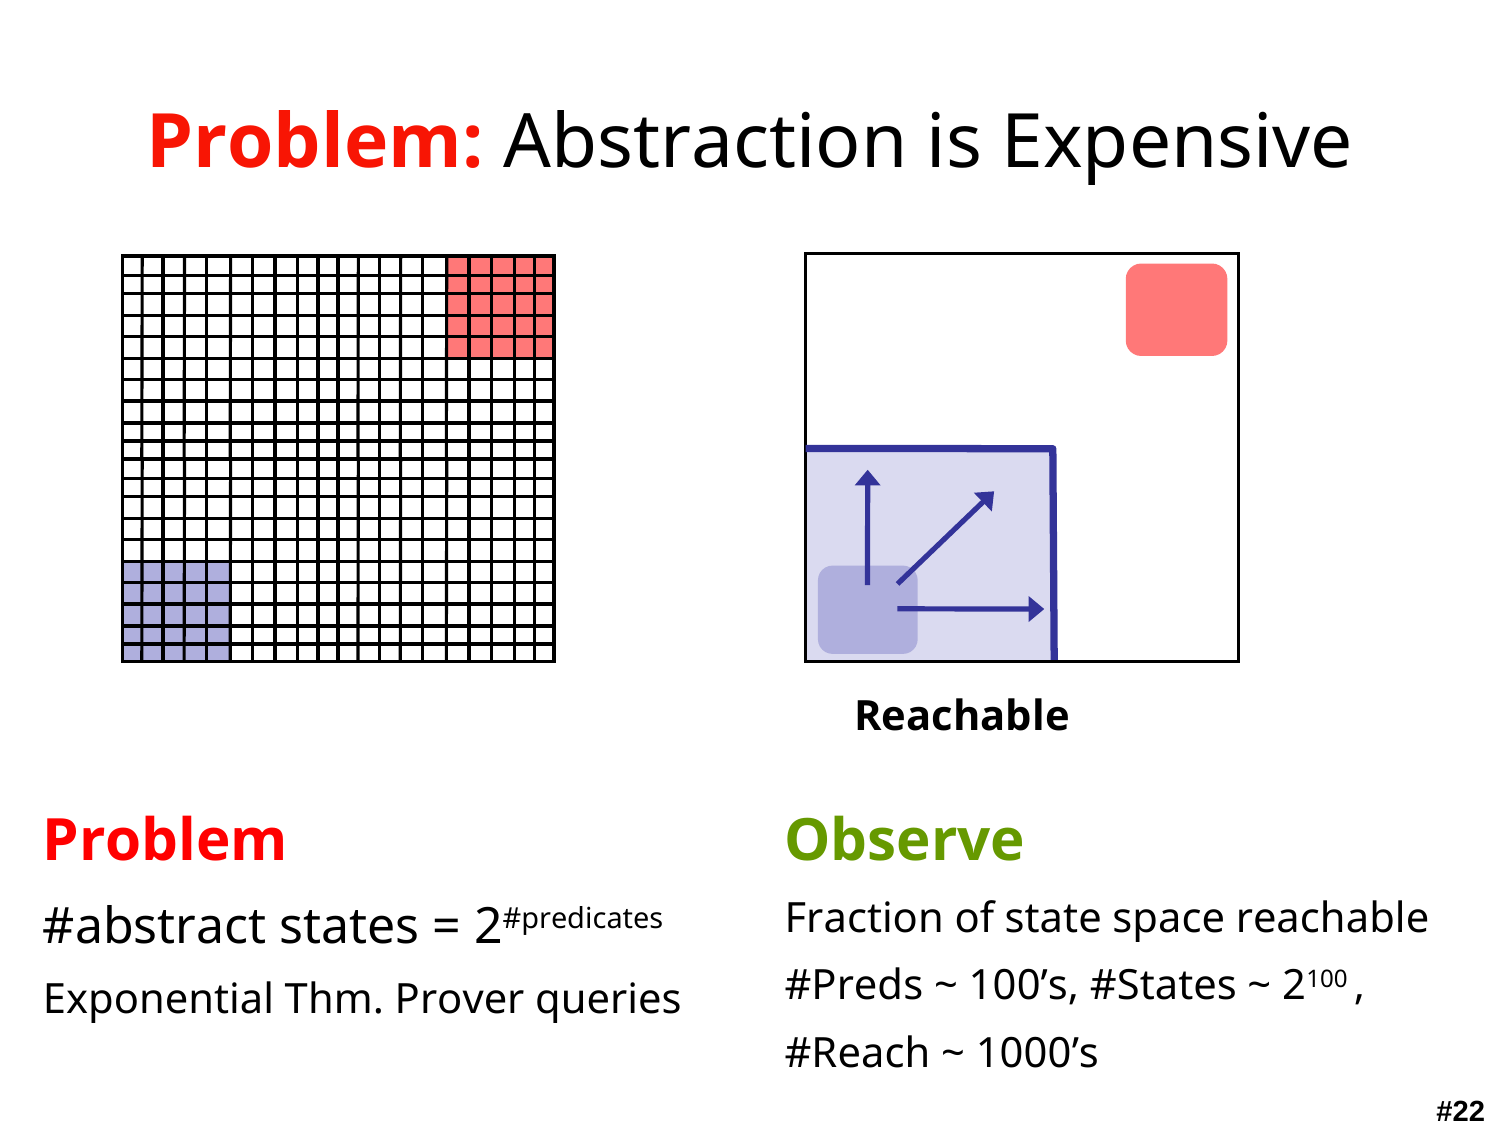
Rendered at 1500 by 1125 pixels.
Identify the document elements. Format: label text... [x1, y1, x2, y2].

text_box [124, 646, 140, 660]
text_box [471, 277, 490, 292]
text_box [165, 646, 182, 660]
text_box [516, 338, 533, 357]
text_box [516, 295, 533, 314]
text_box [536, 295, 552, 314]
text_box [807, 453, 1050, 660]
text_box [471, 317, 490, 335]
text_box [516, 317, 533, 335]
text_box [1125, 263, 1228, 356]
text_box Reachable [839, 678, 1176, 748]
text_box [449, 338, 467, 357]
text_box Observe Fraction of state space reachable #Preds ~ 100’s, #States ~ 2100 , #Reach ~ 1000’s [769, 790, 1500, 961]
text_box [165, 584, 182, 602]
text_box [493, 338, 513, 357]
text_box [186, 628, 205, 642]
text_box [144, 646, 161, 660]
text_box [124, 584, 140, 602]
text_box [208, 584, 228, 602]
text_box [471, 295, 490, 314]
text_box [516, 258, 533, 274]
text_box [493, 317, 513, 335]
text_box [165, 606, 182, 624]
text_box [536, 277, 552, 292]
text_box [493, 277, 513, 292]
text_box [186, 563, 205, 581]
text_box [186, 606, 205, 624]
text_box [144, 584, 161, 602]
text_box [165, 628, 182, 642]
text_box [208, 646, 228, 660]
text_box [144, 606, 161, 624]
title Problem: Abstraction is Expensive [24, 45, 1476, 233]
text_box [186, 584, 205, 602]
text_box [186, 646, 205, 660]
text_box [536, 258, 552, 274]
text_box Problem #abstract states = 2#predicates Exponential Thm. Prover queries [28, 790, 748, 1049]
text_box [493, 258, 513, 274]
text_box [449, 317, 467, 335]
text_box [449, 277, 467, 292]
text_box [165, 563, 182, 581]
text_box [449, 258, 467, 274]
text_box [516, 277, 533, 292]
text_box [144, 628, 161, 642]
text_box [449, 295, 467, 314]
text_box [124, 563, 140, 581]
text_box [208, 628, 228, 642]
text_box [536, 317, 552, 335]
text_box [124, 606, 140, 624]
text_box [471, 338, 490, 357]
text_box [144, 563, 161, 581]
text_box [471, 258, 490, 274]
text_box [208, 563, 228, 581]
text_box [124, 628, 140, 642]
text_box [536, 338, 552, 357]
text_box [493, 295, 513, 314]
text_box [208, 606, 228, 624]
